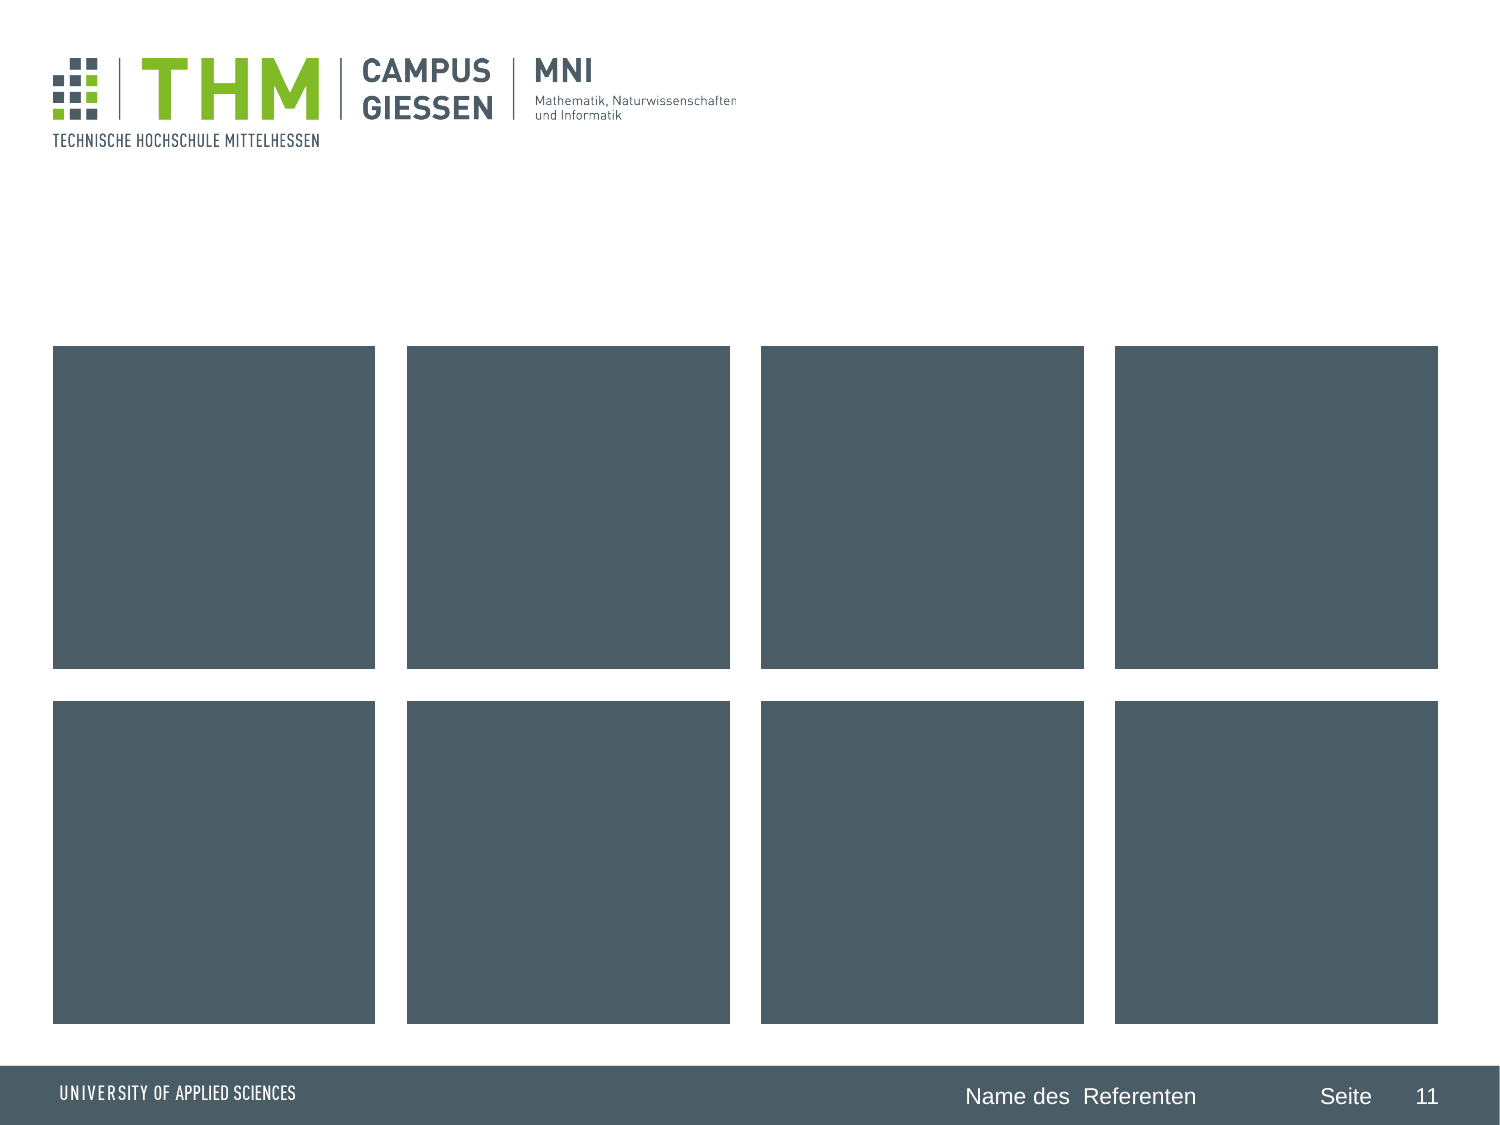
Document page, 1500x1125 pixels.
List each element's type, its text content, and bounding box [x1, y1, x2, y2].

picture [59, 1082, 296, 1104]
picture [53, 58, 736, 147]
slide_number <number> [1376, 1073, 1455, 1118]
